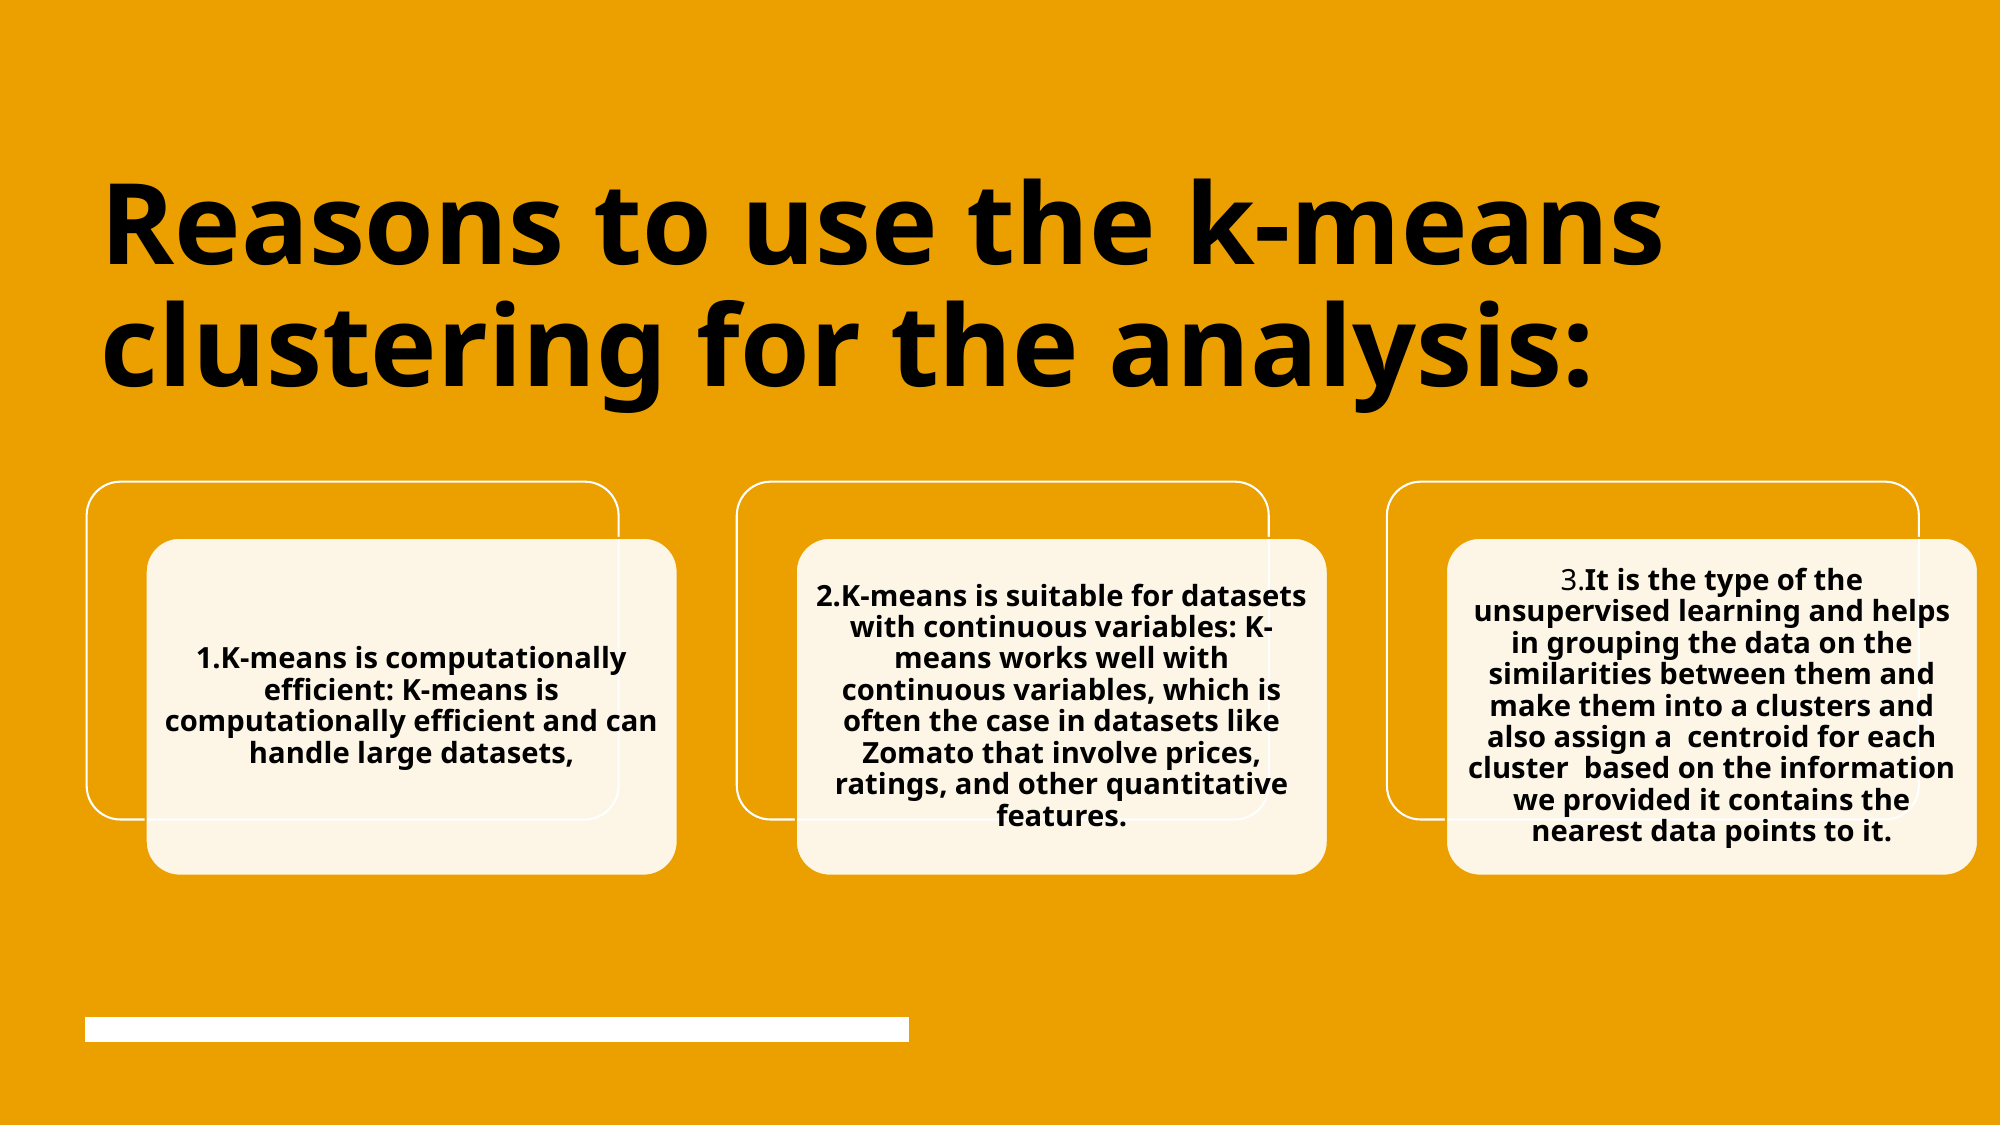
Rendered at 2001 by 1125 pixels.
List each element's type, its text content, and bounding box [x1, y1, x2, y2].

text_box 2.K-means is suitable for datasets with continuous variables: K-means works well with continuous variables, which is often the case in datasets like Zomato that involve prices, ratings, and other quantitative features. [795, 537, 1328, 876]
text_box 1.K-means is computationally efficient: K-means is computationally efficient and can handle large datasets, [145, 537, 678, 876]
text_box 3.It is the type of the unsupervised learning and helps in grouping the data on the similarities between them and make them into a clusters and also assign a centroid for each cluster based on the information we provided it contains the nearest data points to it. [1446, 537, 1978, 876]
title Reasons to use the k-means clustering for the analysis: [85, 160, 1916, 429]
text_box [0, 0, 2000, 1125]
